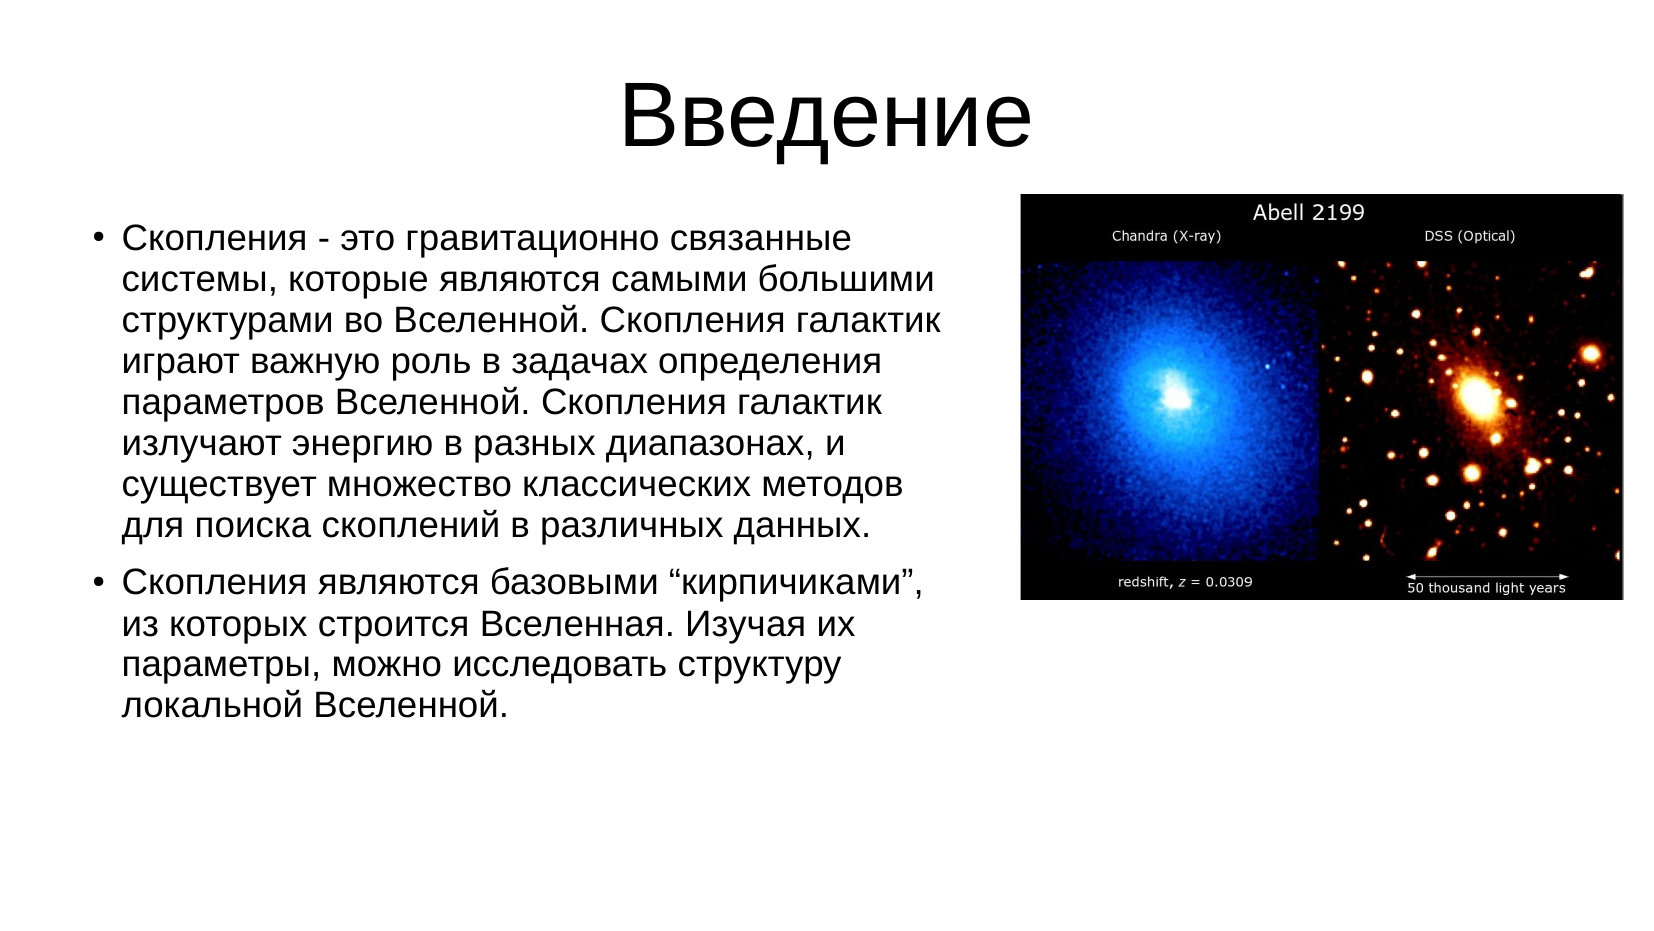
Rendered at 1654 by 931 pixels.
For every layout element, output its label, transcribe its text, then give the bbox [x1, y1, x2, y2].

list Скопления - это гравитационно связанные системы, которые являются самыми большими структурами во Вселенной. Скопления галактик играют важную роль в задачах определения параметров Вселенной. Скопления галактик излучают энергию в разных диапазонах, и существует множество классических методов для поиска скоплений в различных данных. Скопления являются базовыми “кирпичиками”, из которых строится Вселенная. Изучая их параметры, можно исследовать структуру локальной Вселенной. [82, 217, 946, 758]
picture [1020, 194, 1624, 601]
title Введение [82, 37, 1571, 193]
